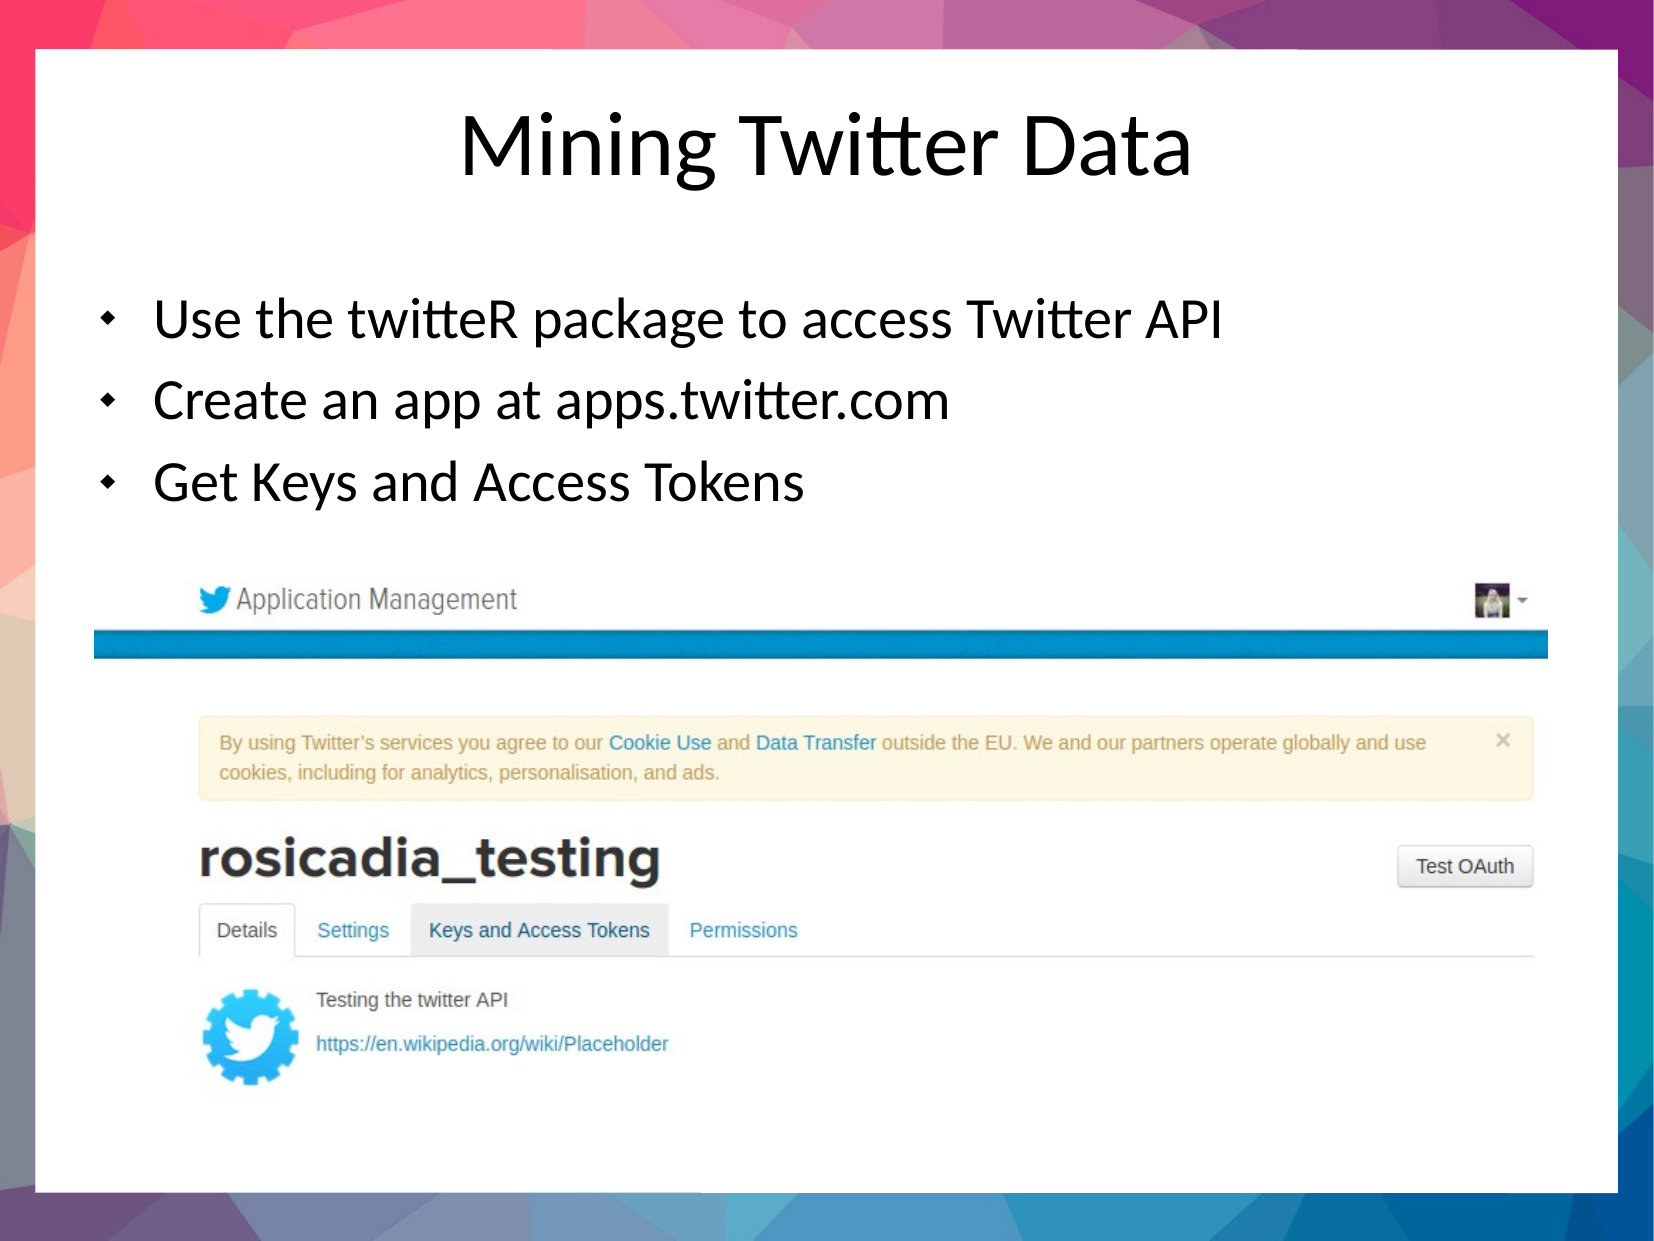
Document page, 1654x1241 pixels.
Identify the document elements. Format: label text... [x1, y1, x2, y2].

picture [1385, 1106, 1654, 1241]
picture [94, 658, 1548, 1098]
list Use the twitteR package to access Twitter API Create an app at apps.twitter.com Get Keys and Access Tokens [82, 296, 1571, 1016]
picture [94, 578, 1548, 632]
title Mining Twitter Data [82, 49, 1571, 257]
picture [0, 0, 1654, 1241]
